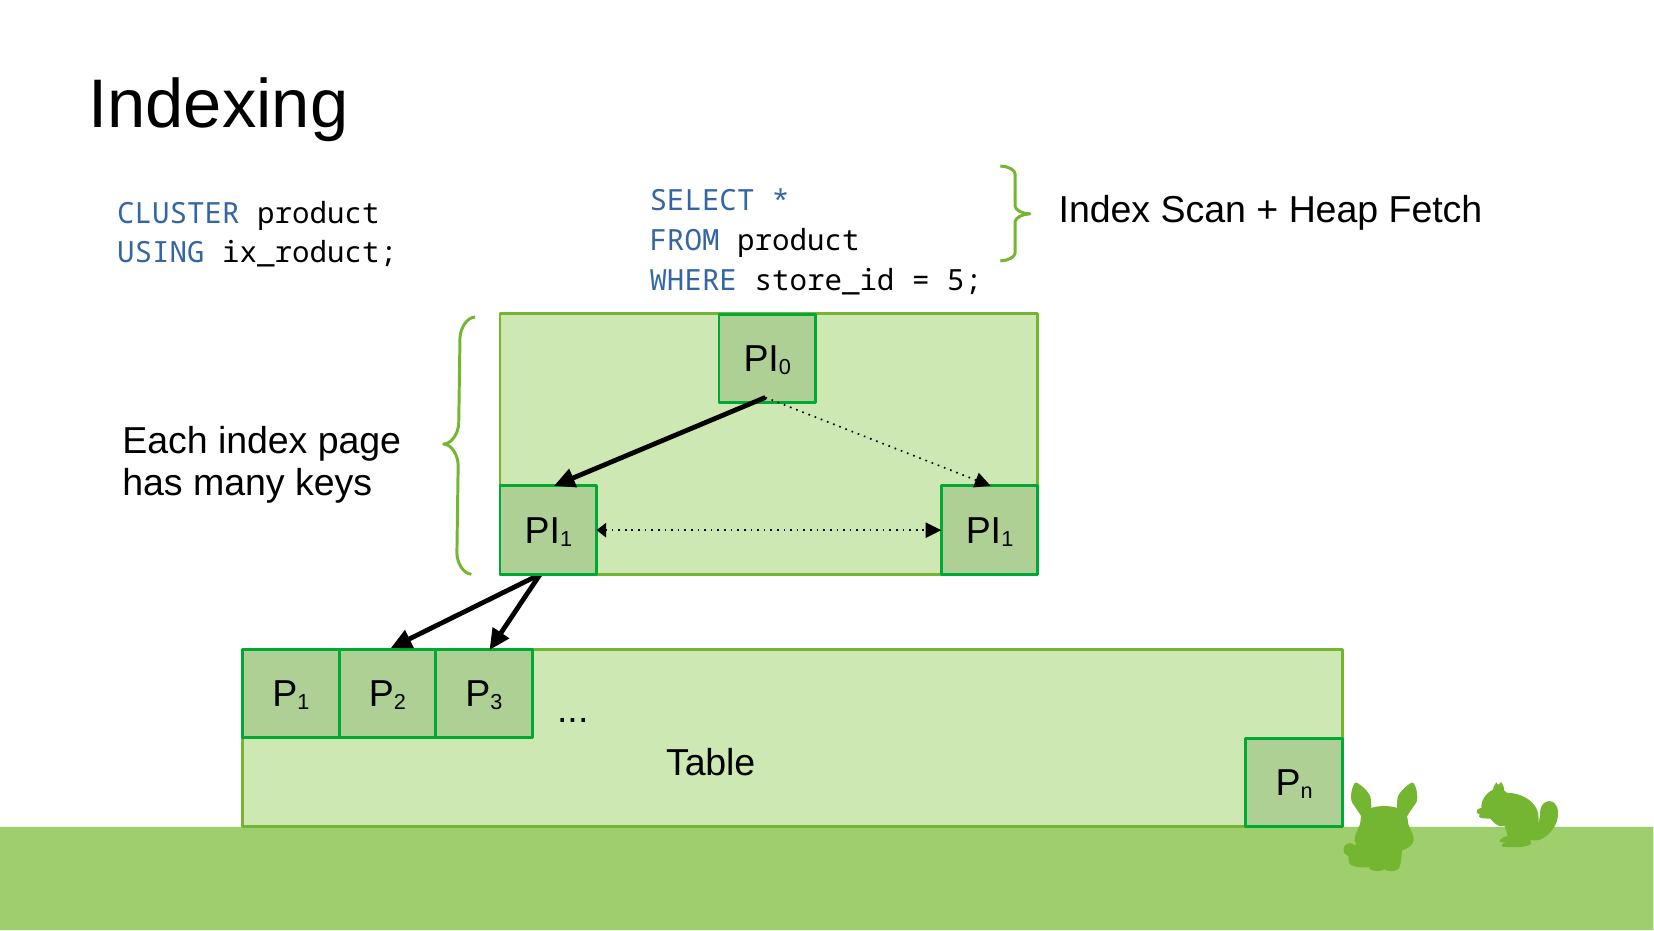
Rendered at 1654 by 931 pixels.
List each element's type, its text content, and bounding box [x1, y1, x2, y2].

text_box SELECT * FROM product WHERE store_id = 5; [634, 171, 1051, 283]
text_box Table [651, 733, 895, 791]
text_box ... [542, 681, 631, 741]
text_box CLUSTER product USING ix_roduct; [102, 184, 519, 258]
text_box P1 [242, 649, 339, 738]
text_box PI0 [718, 314, 816, 403]
title Indexing [88, 29, 1565, 178]
text_box P3 [436, 649, 533, 738]
text_box Index Scan + Heap Fetch [1043, 181, 1540, 239]
text_box Pn [1245, 738, 1343, 827]
text_box P2 [339, 649, 436, 738]
text_box PI1 [500, 485, 597, 575]
text_box [500, 313, 1038, 575]
text_box [242, 649, 1343, 827]
text_box Each index page has many keys [107, 412, 440, 470]
text_box PI1 [941, 485, 1038, 575]
